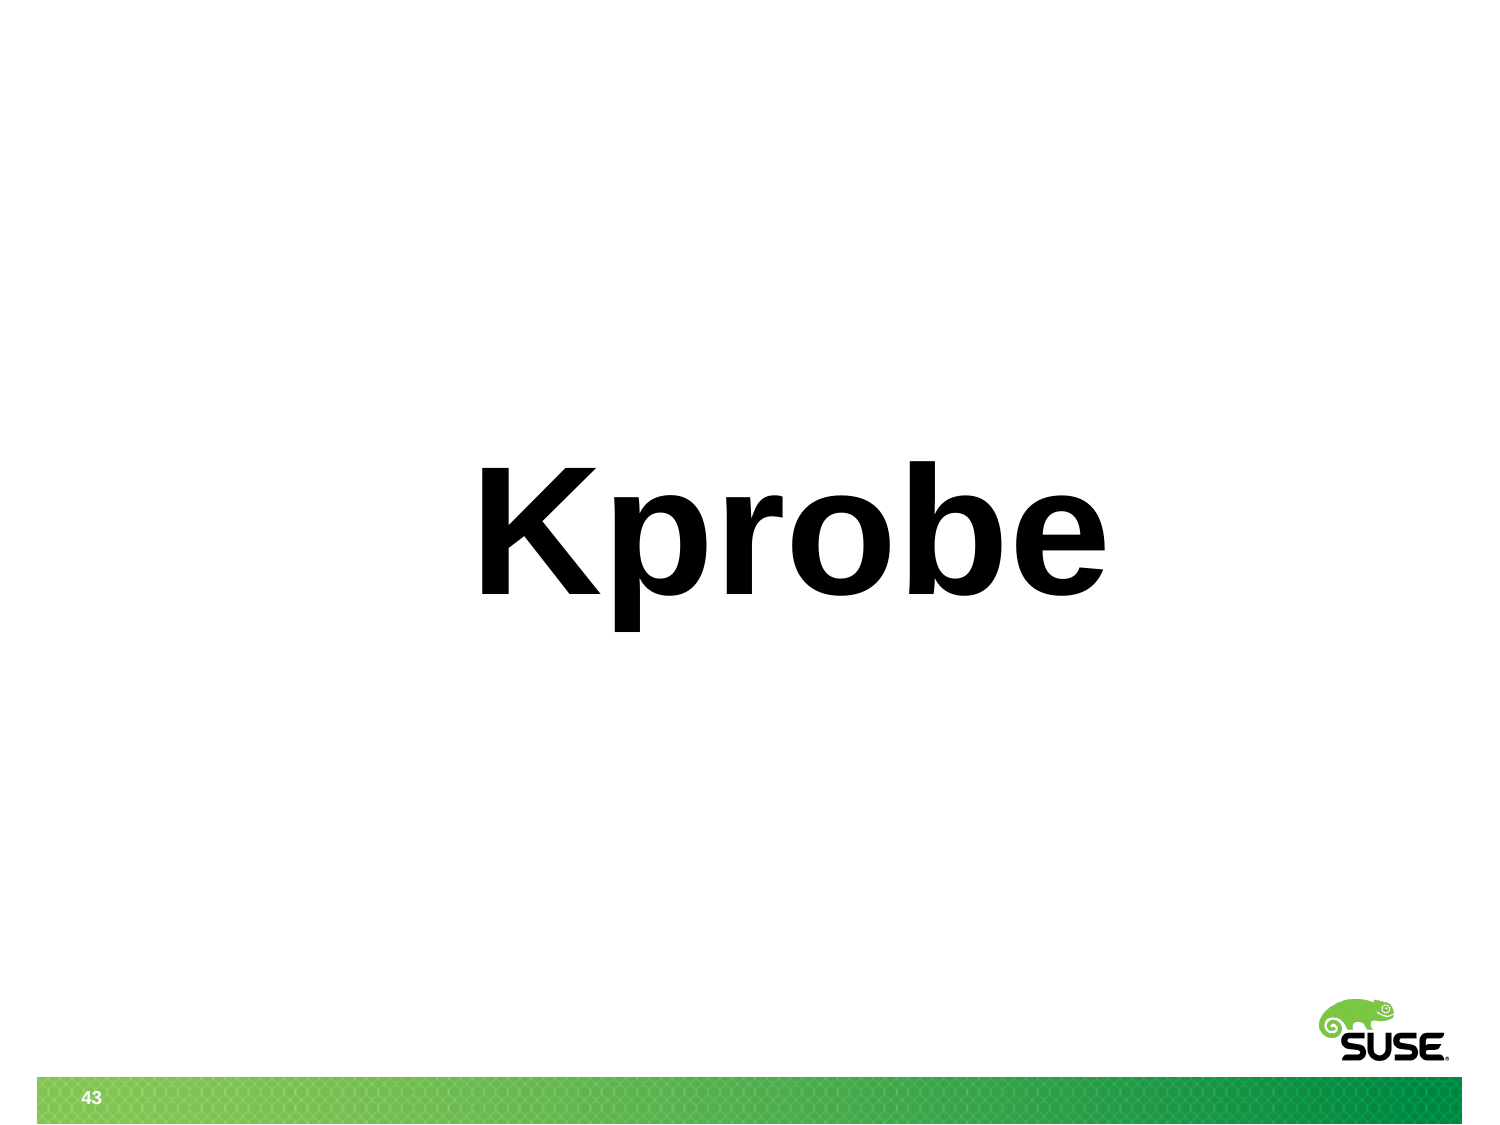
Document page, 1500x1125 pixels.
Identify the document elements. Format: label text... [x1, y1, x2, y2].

picture [37, 1077, 1462, 1124]
text_box Kprobe [455, 421, 1128, 642]
picture [1319, 999, 1449, 1061]
